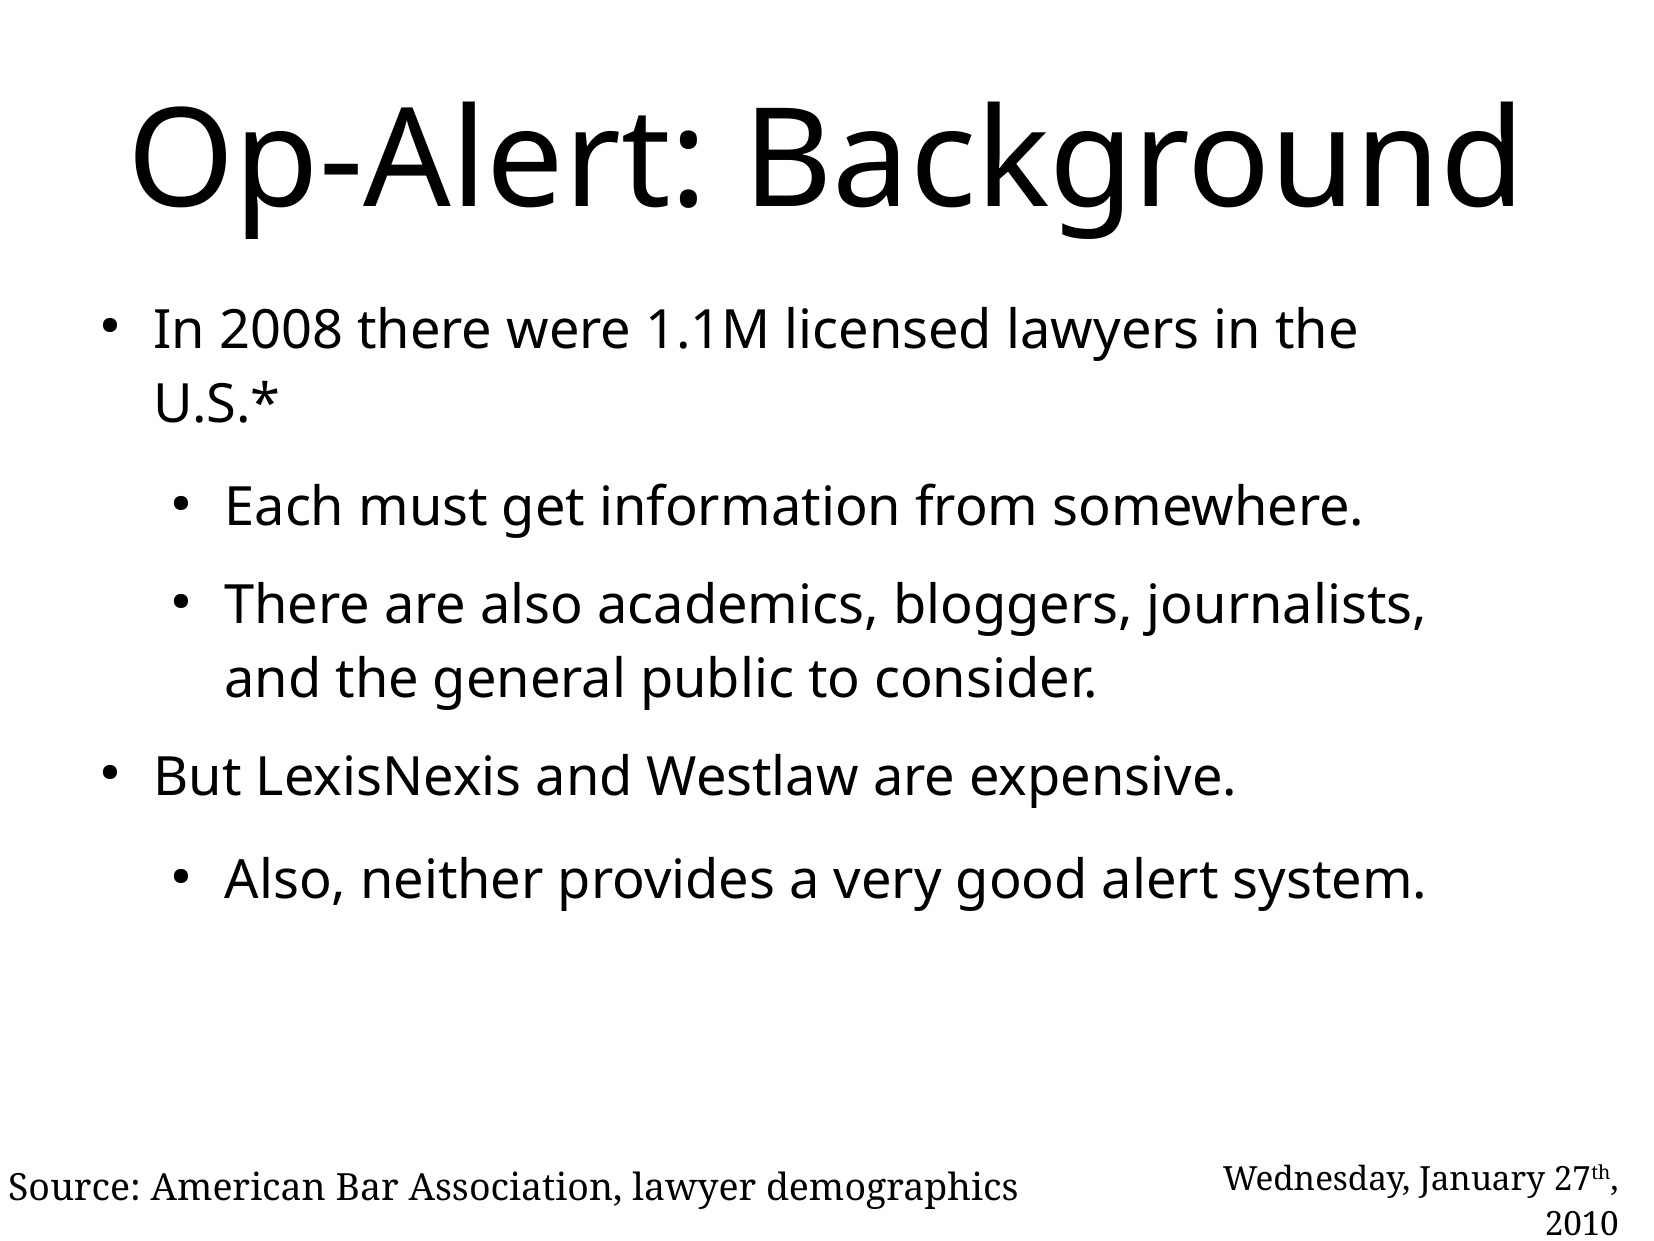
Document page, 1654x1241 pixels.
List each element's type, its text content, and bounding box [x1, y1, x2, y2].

title Op-Alert: Background [82, 49, 1571, 257]
text_box * Source: American Bar Association, lawyer demographics [62, 1153, 938, 1229]
list In 2008 there were 1.1M licensed lawyers in the U.S.* Each must get information from somewhere. There are also academics, bloggers, journalists, and the general public to consider. But LexisNexis and Westlaw are expensive. Also, neither provides a very good alert system. [82, 290, 1463, 1109]
